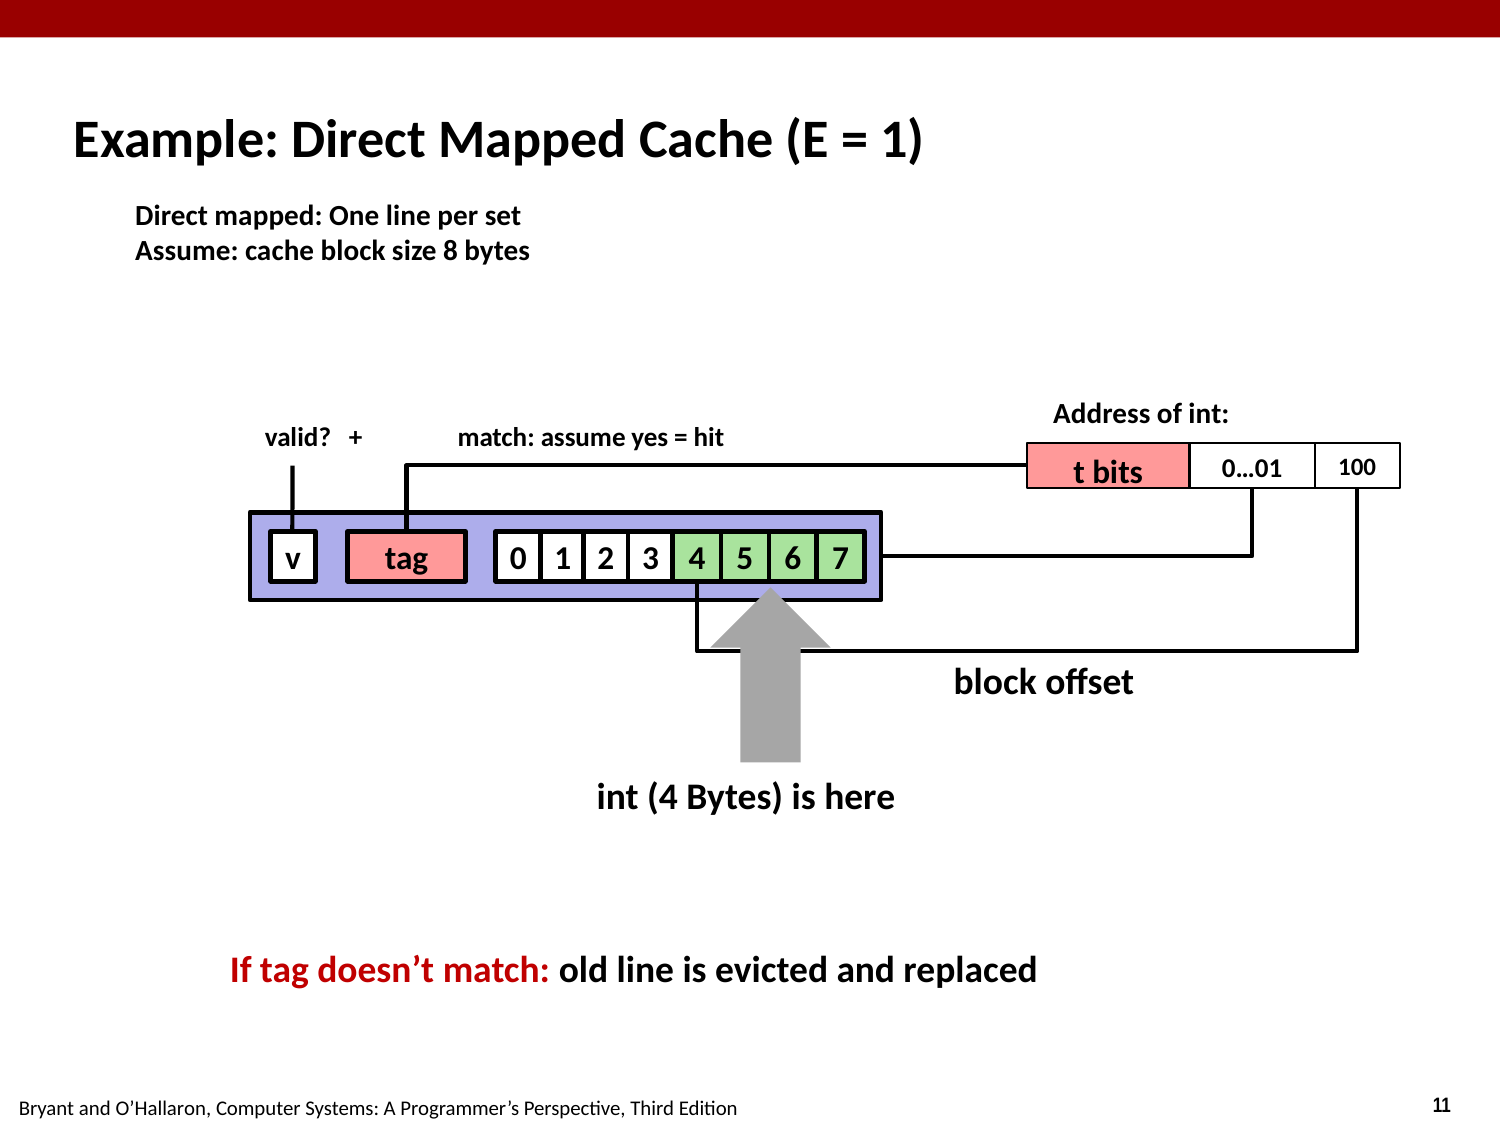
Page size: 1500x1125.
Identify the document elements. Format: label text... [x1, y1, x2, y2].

text_box 5 [721, 531, 769, 582]
text_box t bits [1027, 443, 1189, 488]
text_box 100 [1314, 443, 1400, 488]
text_box 2 [583, 531, 628, 582]
text_box match: assume yes = hit [442, 412, 740, 460]
text_box valid? + [250, 412, 378, 460]
text_box 3 [628, 531, 672, 582]
text_box 1 [540, 531, 583, 582]
text_box 4 [672, 531, 721, 582]
text_box block offset [938, 649, 1150, 710]
text_box [249, 512, 882, 763]
title Example: Direct Mapped Cache (E = 1) [58, 72, 1304, 198]
text_box 6 [769, 531, 817, 582]
text_box tag [347, 531, 466, 582]
text_box If tag doesn’t match: old line is evicted and replaced [214, 937, 1054, 998]
text_box 7 [817, 531, 865, 582]
text_box 0…01 [1189, 443, 1314, 488]
text_box Direct mapped: One line per set Assume: cache block size 8 bytes [120, 189, 546, 275]
text_box Address of int: [1038, 387, 1245, 438]
text_box int (4 Bytes) is here [581, 764, 911, 825]
text_box 0 [495, 531, 540, 582]
text_box v [270, 531, 316, 582]
